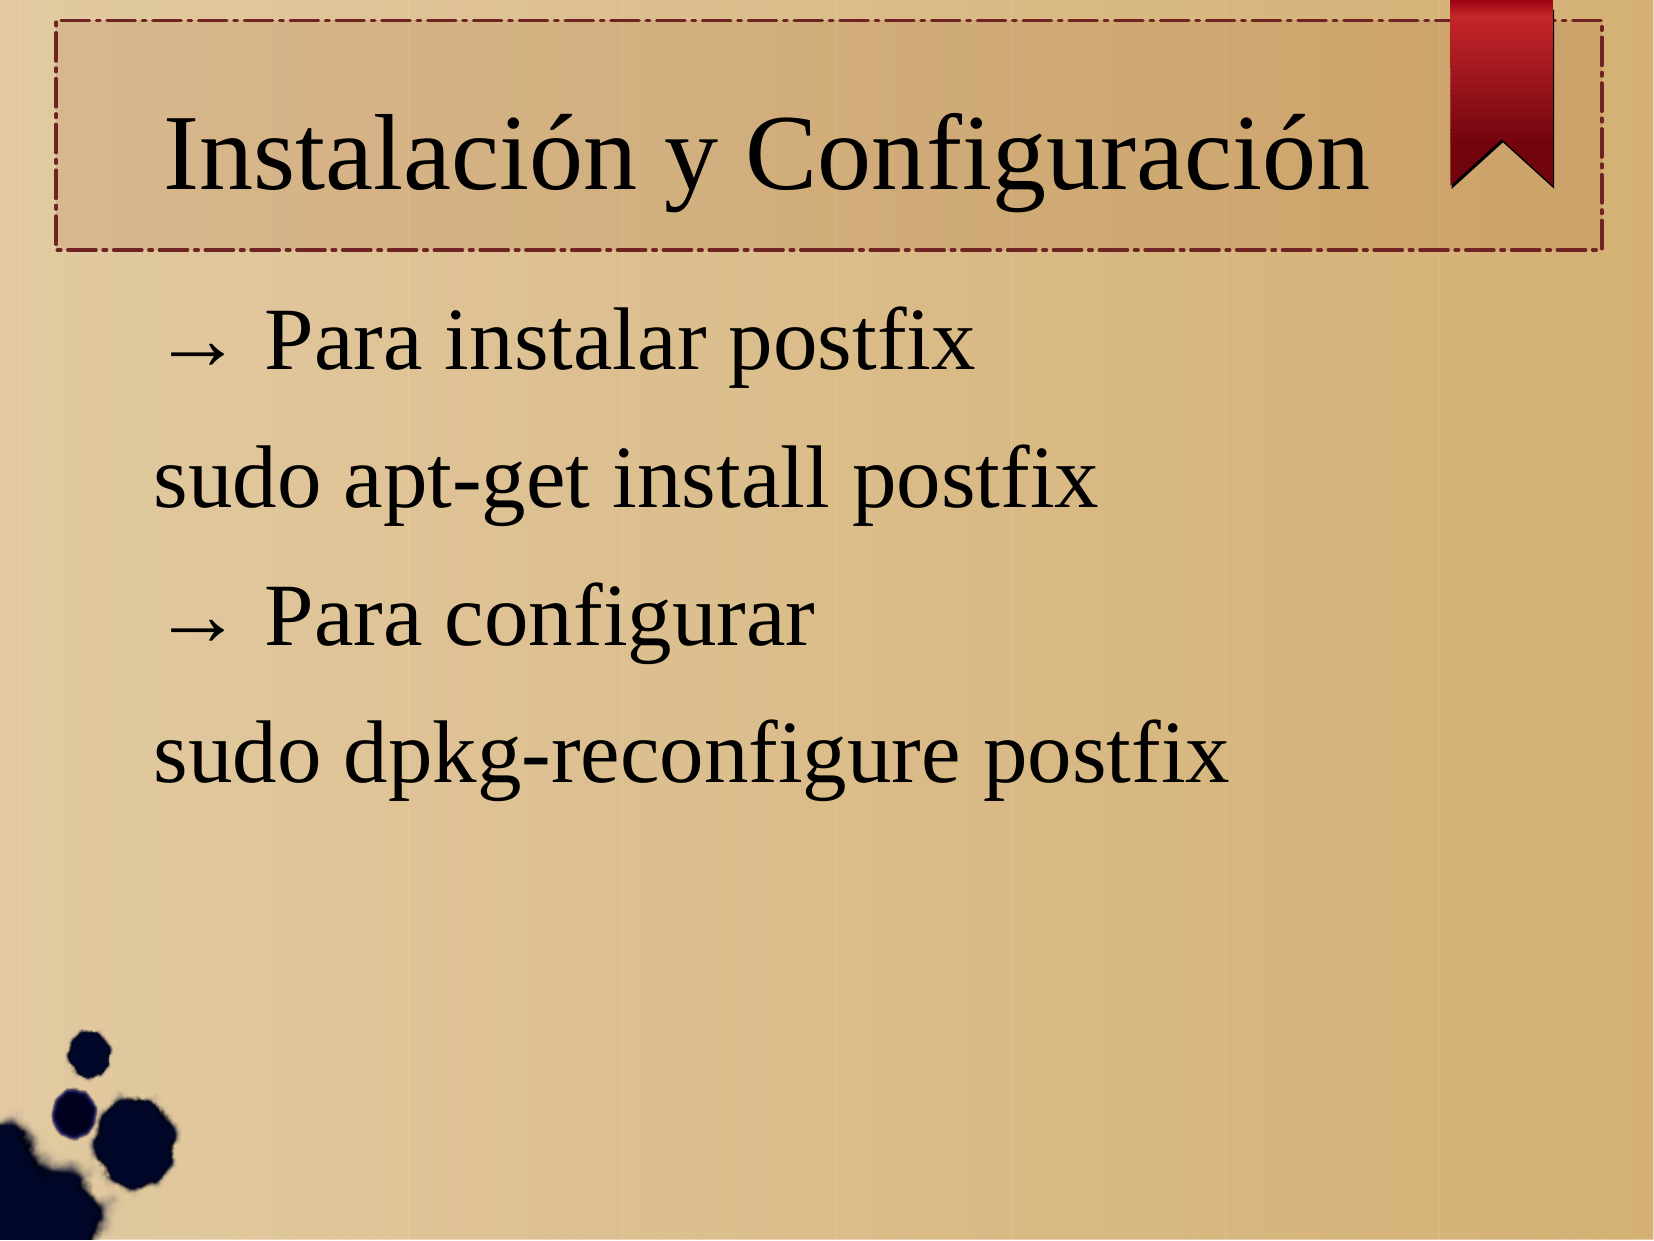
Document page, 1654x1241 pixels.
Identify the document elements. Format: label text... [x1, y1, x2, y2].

list → Para instalar postfix sudo apt-get install postfix → Para configurar sudo dpkg-reconfigure postfix [82, 290, 1538, 1010]
title Instalación y Configuración [82, 49, 1453, 257]
